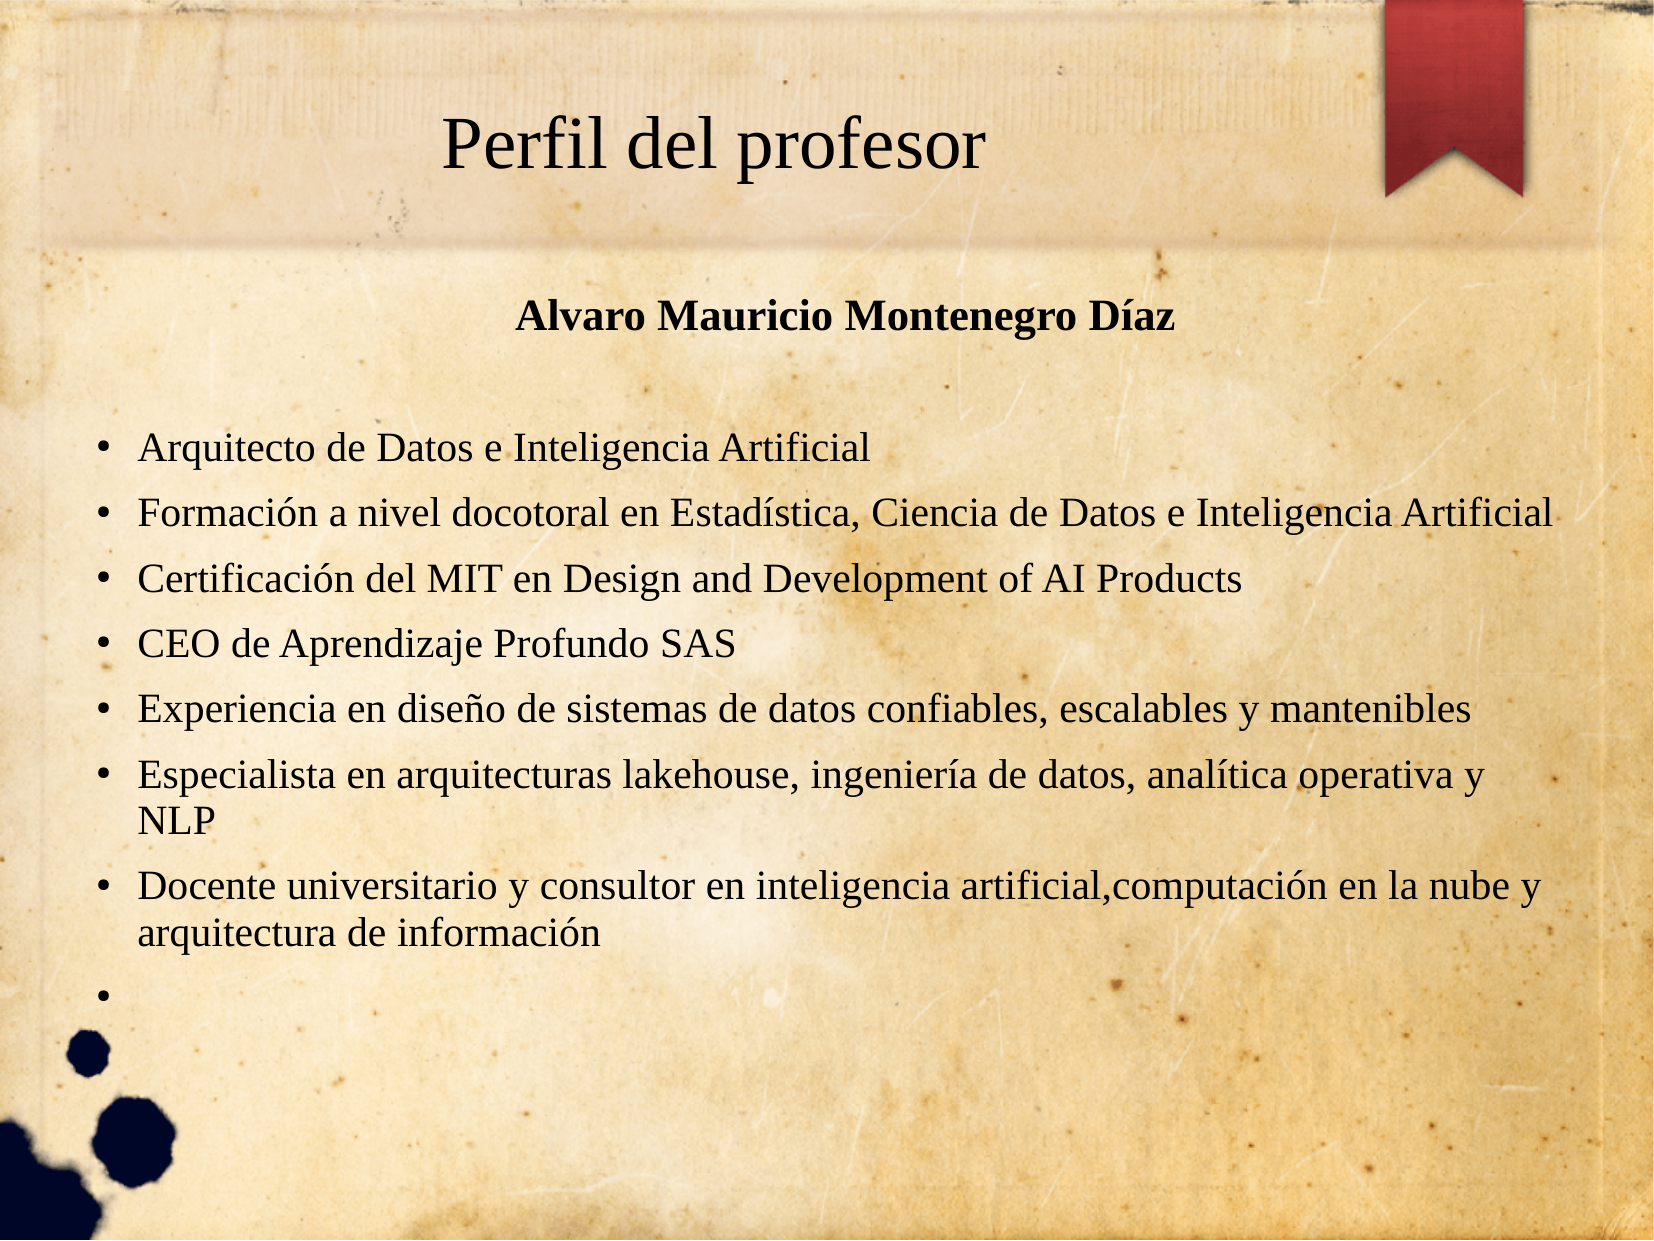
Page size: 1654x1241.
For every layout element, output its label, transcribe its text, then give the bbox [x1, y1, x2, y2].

picture [0, 0, 1654, 1240]
list Alvaro Mauricio Montenegro Díaz Arquitecto de Datos e Inteligencia Artificial Formación a nivel docotoral en Estadística, Ciencia de Datos e Inteligencia Artificial Certificación del MIT en Design and Development of AI Products CEO de Aprendizaje Profundo SAS Experiencia en diseño de sistemas de datos confiables, escalables y mantenibles Especialista en arquitecturas lakehouse, ingeniería de datos, analítica operativa y NLP Docente universitario y consultor en inteligencia artificial,computación en la nube y arquitectura de información [82, 290, 1571, 1010]
title Perfil del profesor [82, 49, 1347, 237]
